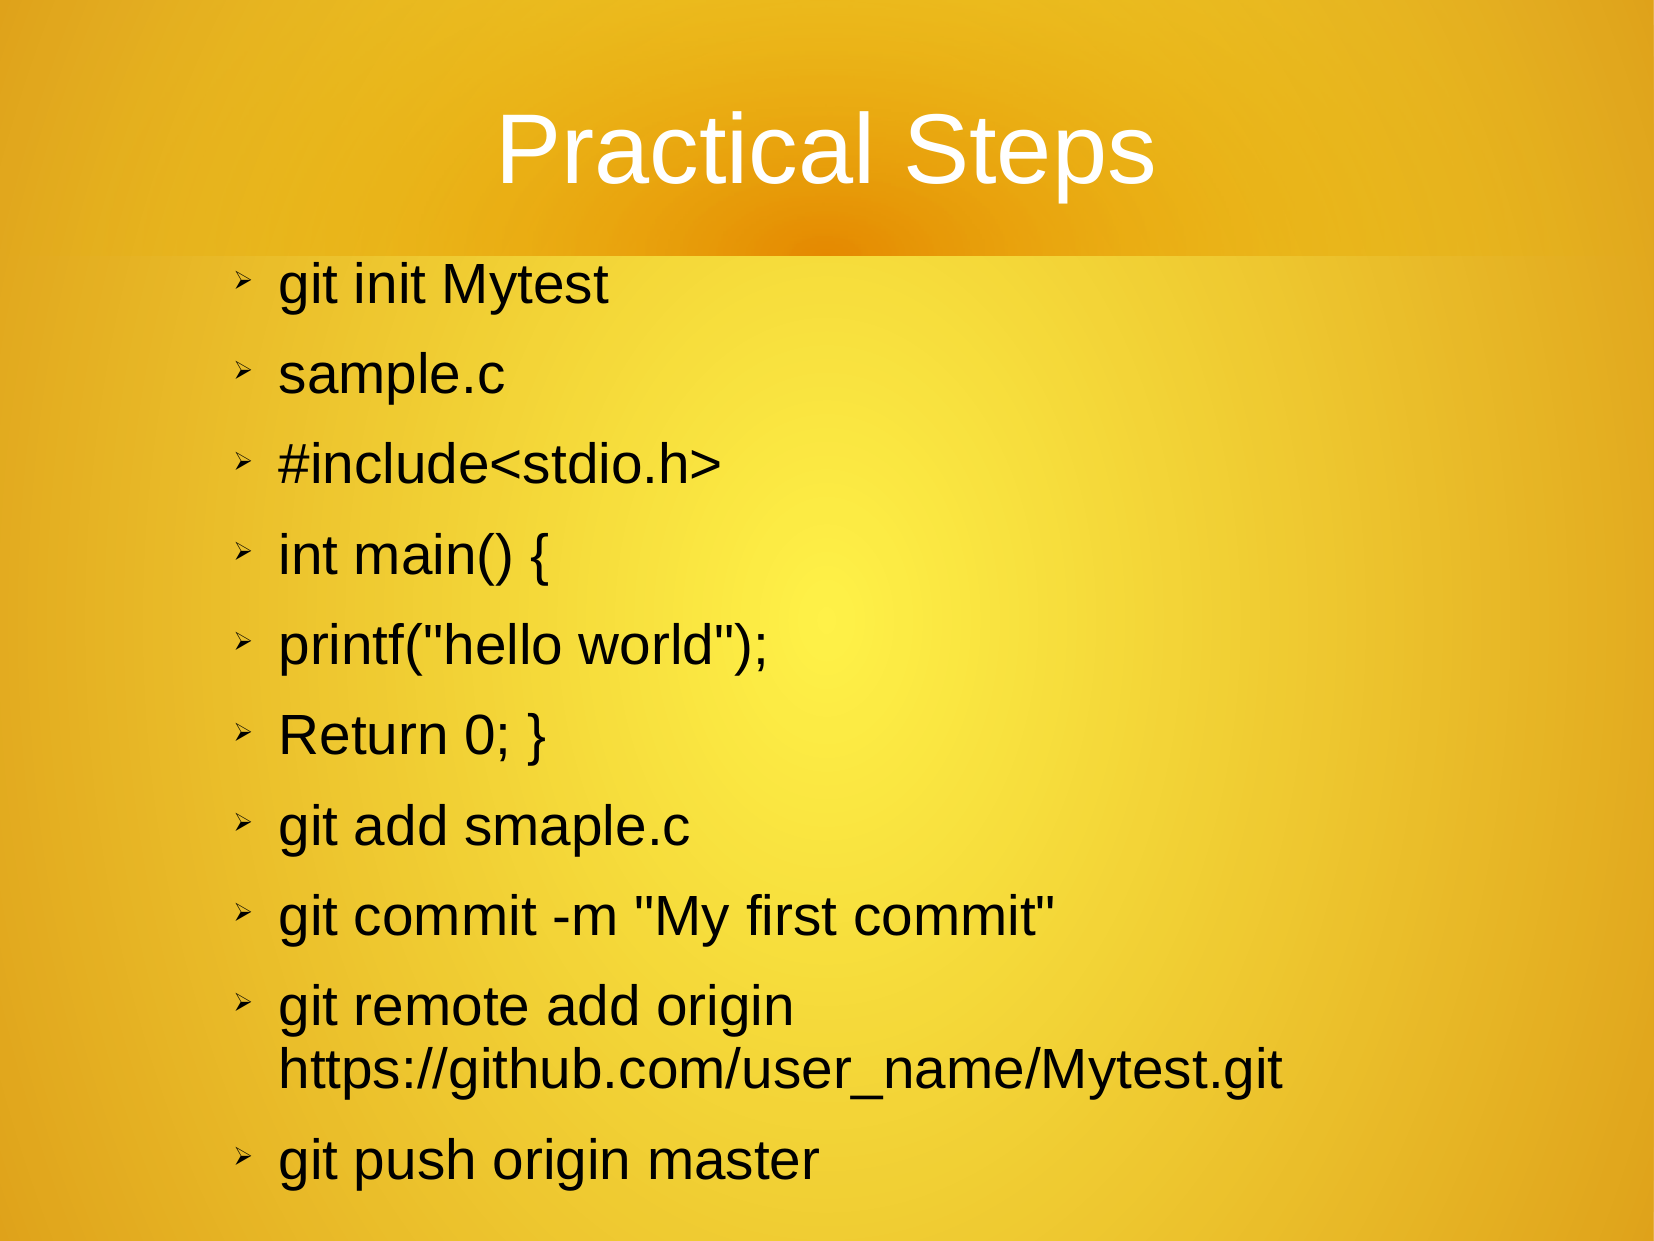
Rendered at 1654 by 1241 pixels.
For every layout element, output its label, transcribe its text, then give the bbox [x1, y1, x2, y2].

title Practical Steps [82, 47, 1571, 251]
list git init Mytest sample.c #include<stdio.h> int main() { printf("hello world"); Return 0; } git add smaple.c git commit -m "My first commit" git remote add origin https://github.com/user_name/Mytest.git git push origin master [82, 251, 1571, 1193]
